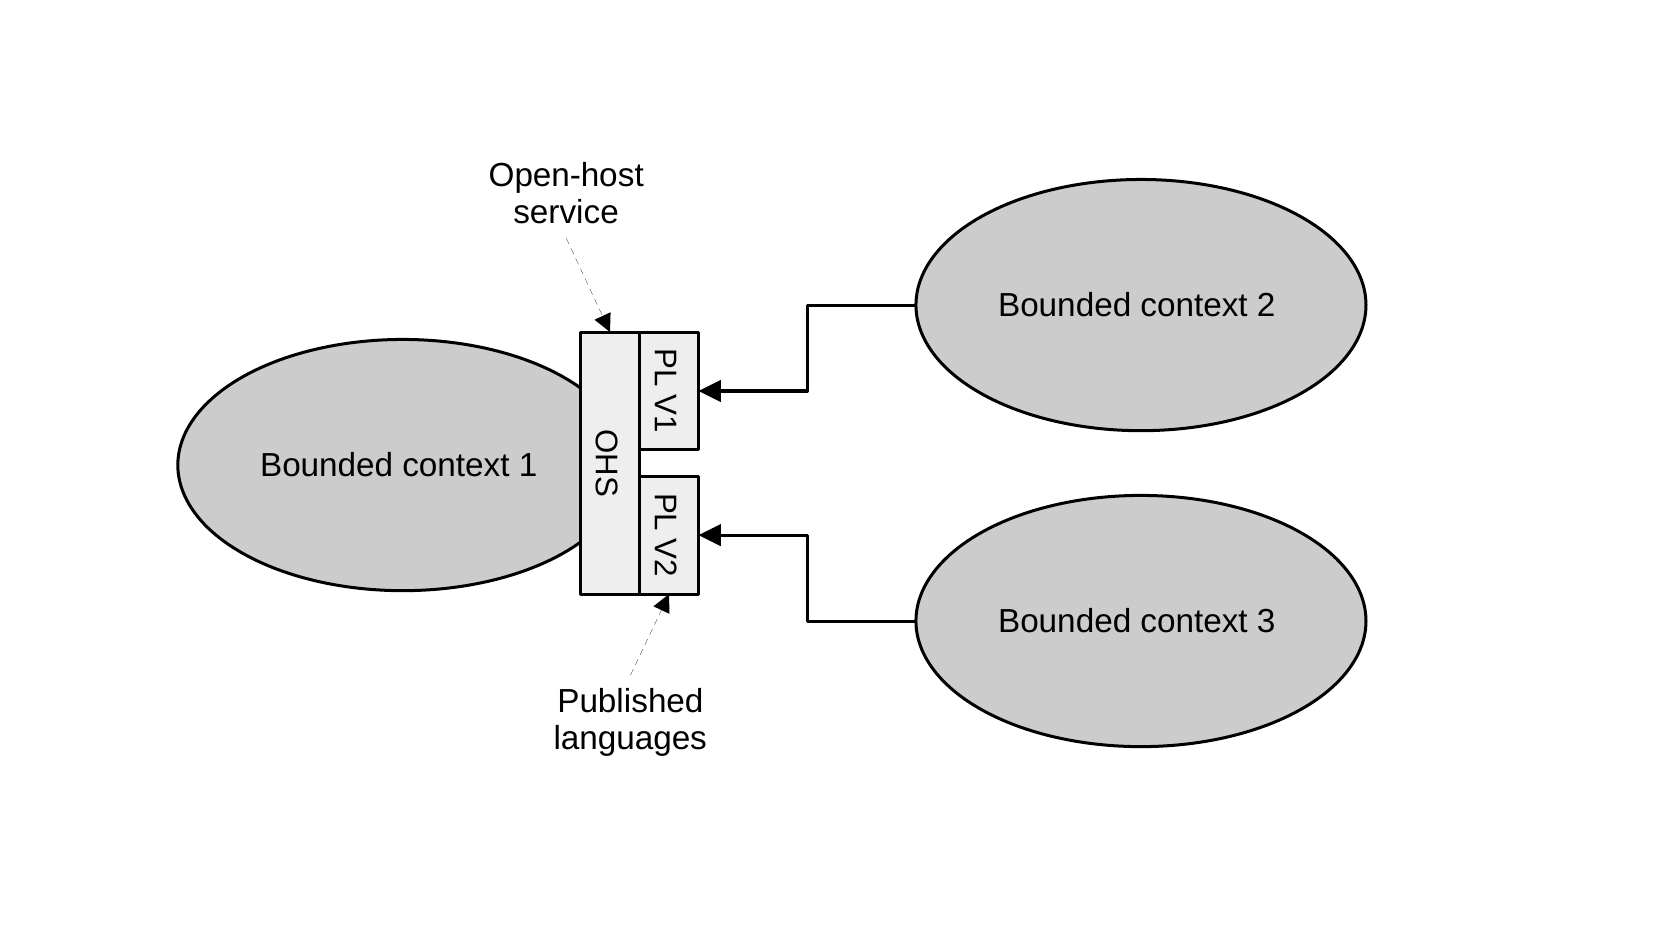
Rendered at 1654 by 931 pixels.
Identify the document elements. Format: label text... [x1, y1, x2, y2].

text_box Published languages [538, 675, 722, 764]
text_box PL V1 [639, 332, 699, 450]
text_box Bounded context 3 [915, 495, 1367, 747]
text_box PL V2 [639, 476, 699, 595]
text_box OHS [580, 332, 640, 595]
text_box Bounded context 1 [177, 339, 580, 591]
text_box Bounded context 2 [915, 179, 1367, 431]
text_box [118, 144, 1431, 782]
text_box Open-host service [473, 149, 659, 239]
